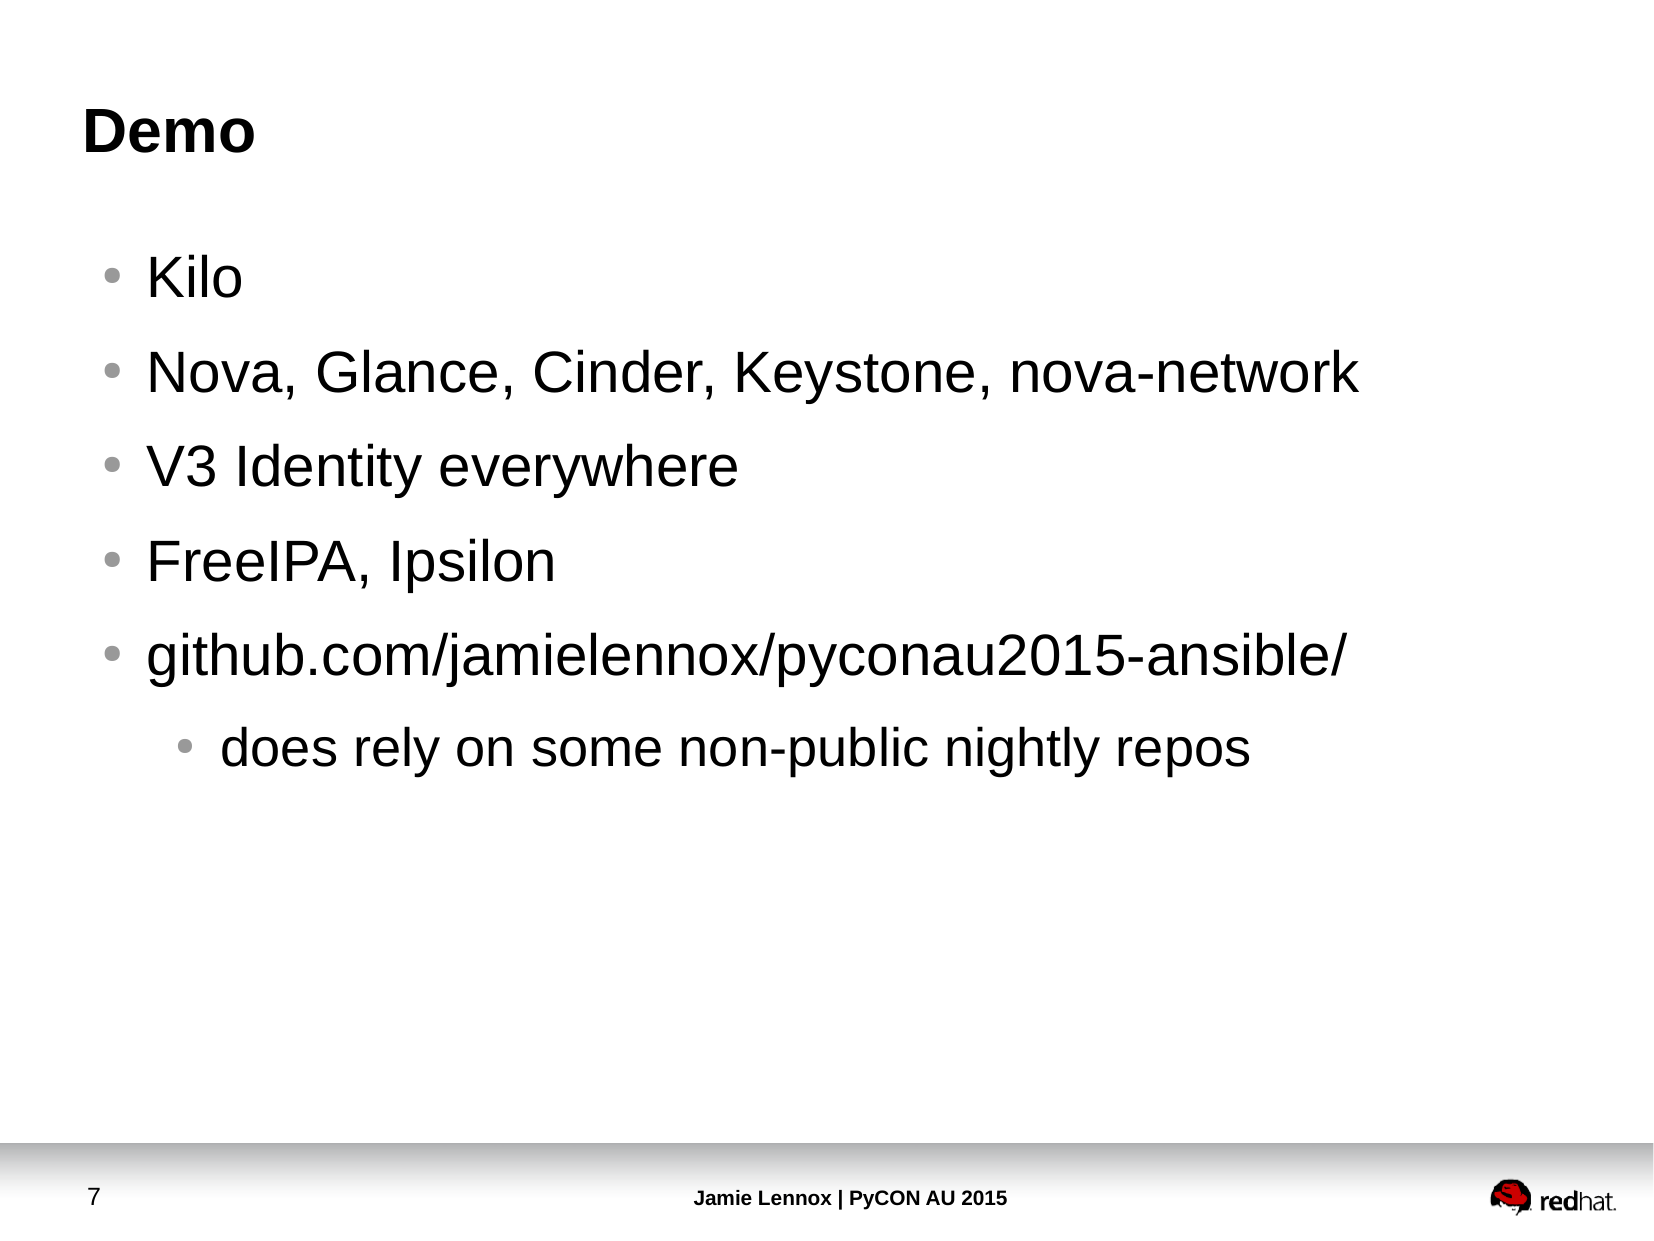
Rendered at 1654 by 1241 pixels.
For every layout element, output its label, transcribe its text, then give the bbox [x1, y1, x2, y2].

list Kilo Nova, Glance, Cinder, Keystone, nova-network V3 Identity everywhere FreeIPA, Ipsilon github.com/jamielennox/pyconau2015-ansible/ does rely on some non-public nightly repos [86, 244, 1576, 1039]
picture [0, 1143, 1654, 1241]
title Demo [82, 37, 1571, 226]
